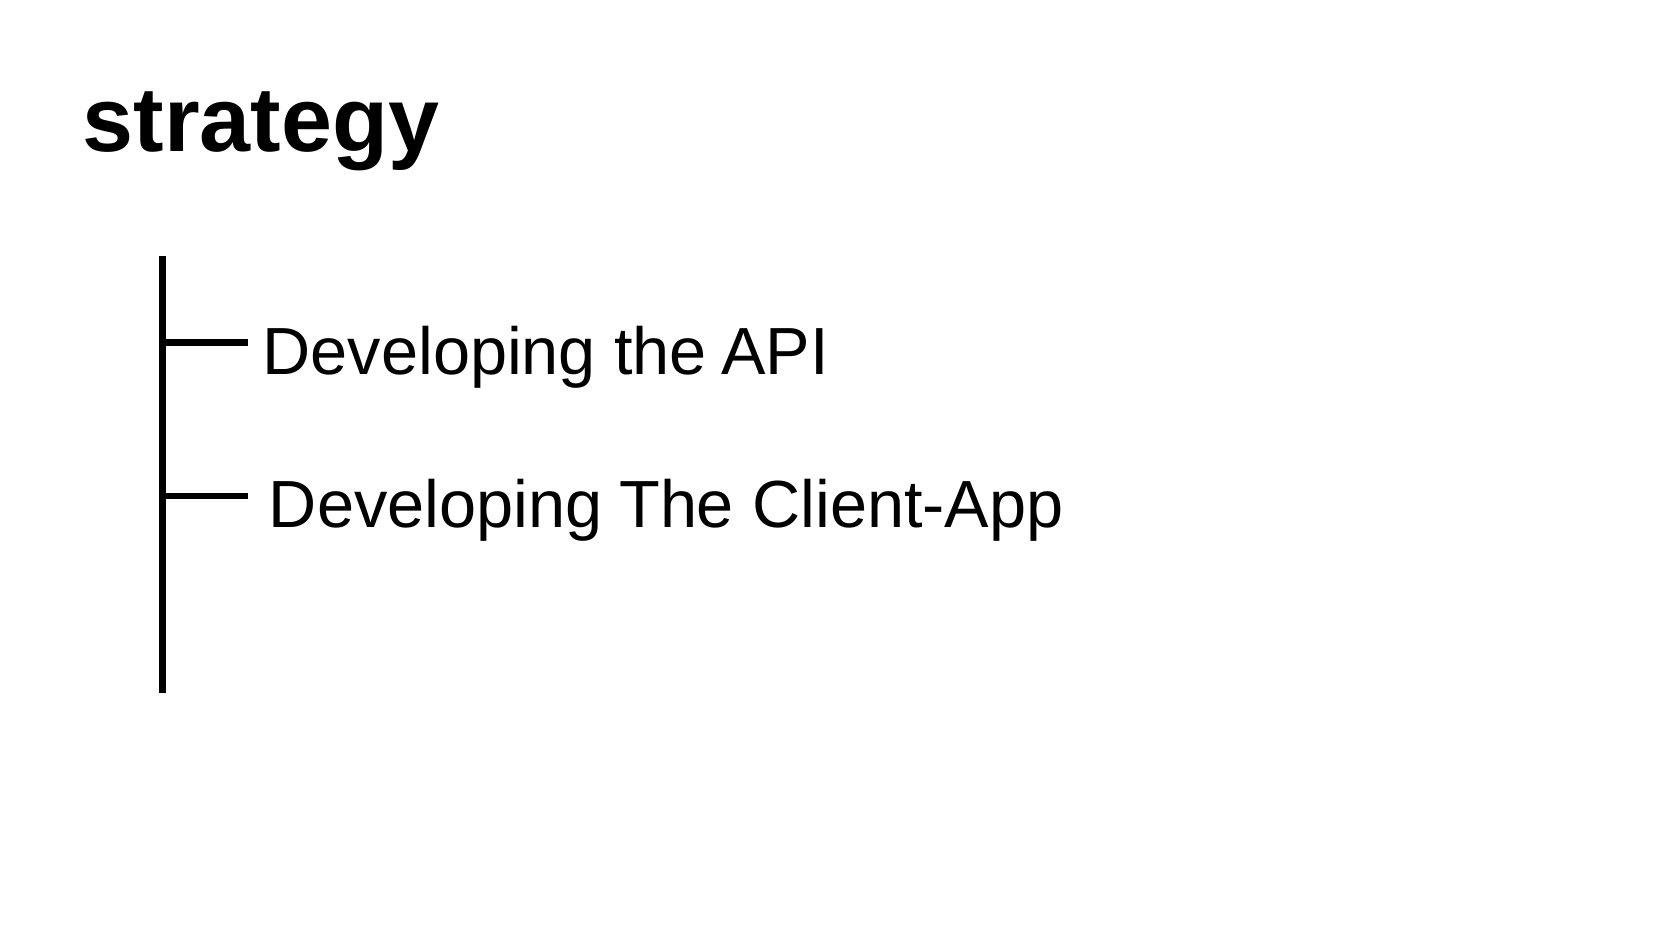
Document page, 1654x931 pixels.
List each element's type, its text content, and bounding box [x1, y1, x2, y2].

text_box strategy [82, 37, 1571, 193]
text_box Developing The Client-App [254, 453, 1079, 544]
text_box Developing the API [248, 300, 845, 390]
